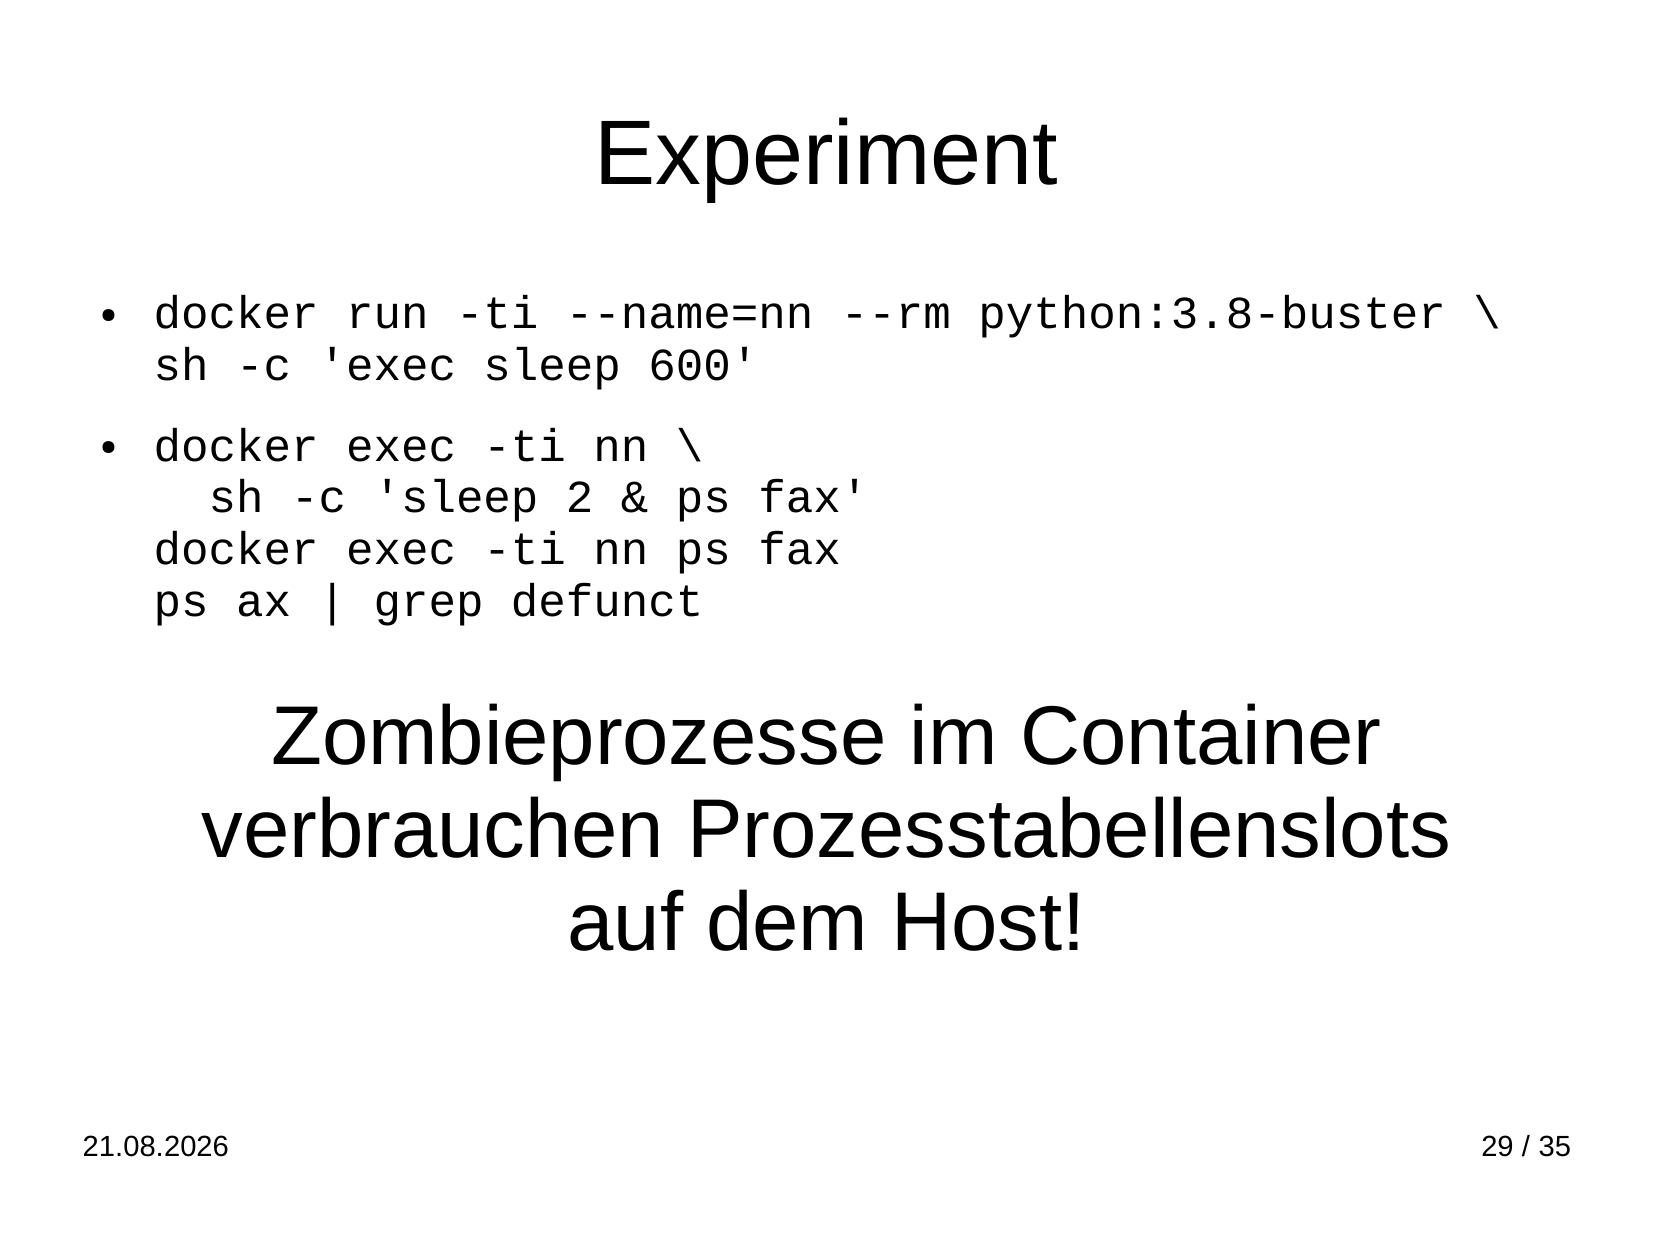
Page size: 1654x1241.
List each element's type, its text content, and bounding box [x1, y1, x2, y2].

title Experiment [82, 49, 1571, 257]
list docker run -ti --name=nn --rm python:3.8-buster \ sh -c 'exec sleep 600' docker exec -ti nn \ sh -c 'sleep 2 & ps fax' docker exec -ti nn ps fax ps ax | grep defunct Zombieprozesse im Container verbrauchen Prozesstabellenslots auf dem Host! [82, 290, 1571, 1052]
